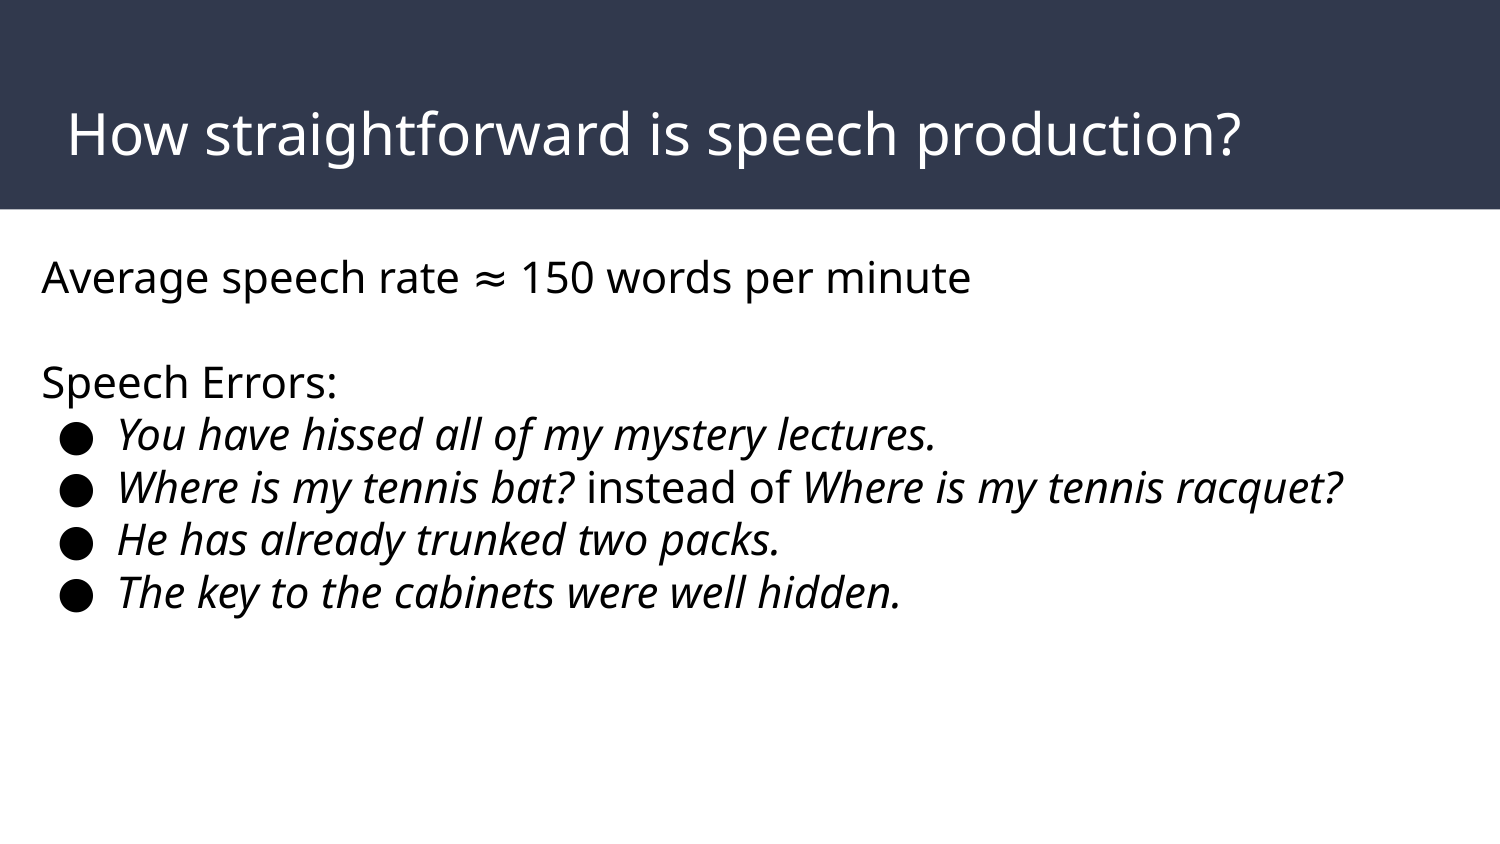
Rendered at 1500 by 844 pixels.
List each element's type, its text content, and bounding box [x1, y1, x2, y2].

title How straightforward is speech production? [51, 82, 1449, 185]
text_box Average speech rate ≈ 150 words per minute Speech Errors: You have hissed all of my mystery lectures. Where is my tennis bat? instead of Where is my tennis racquet? He has already trunked two packs. The key to the cabinets were well hidden. [26, 234, 1474, 831]
